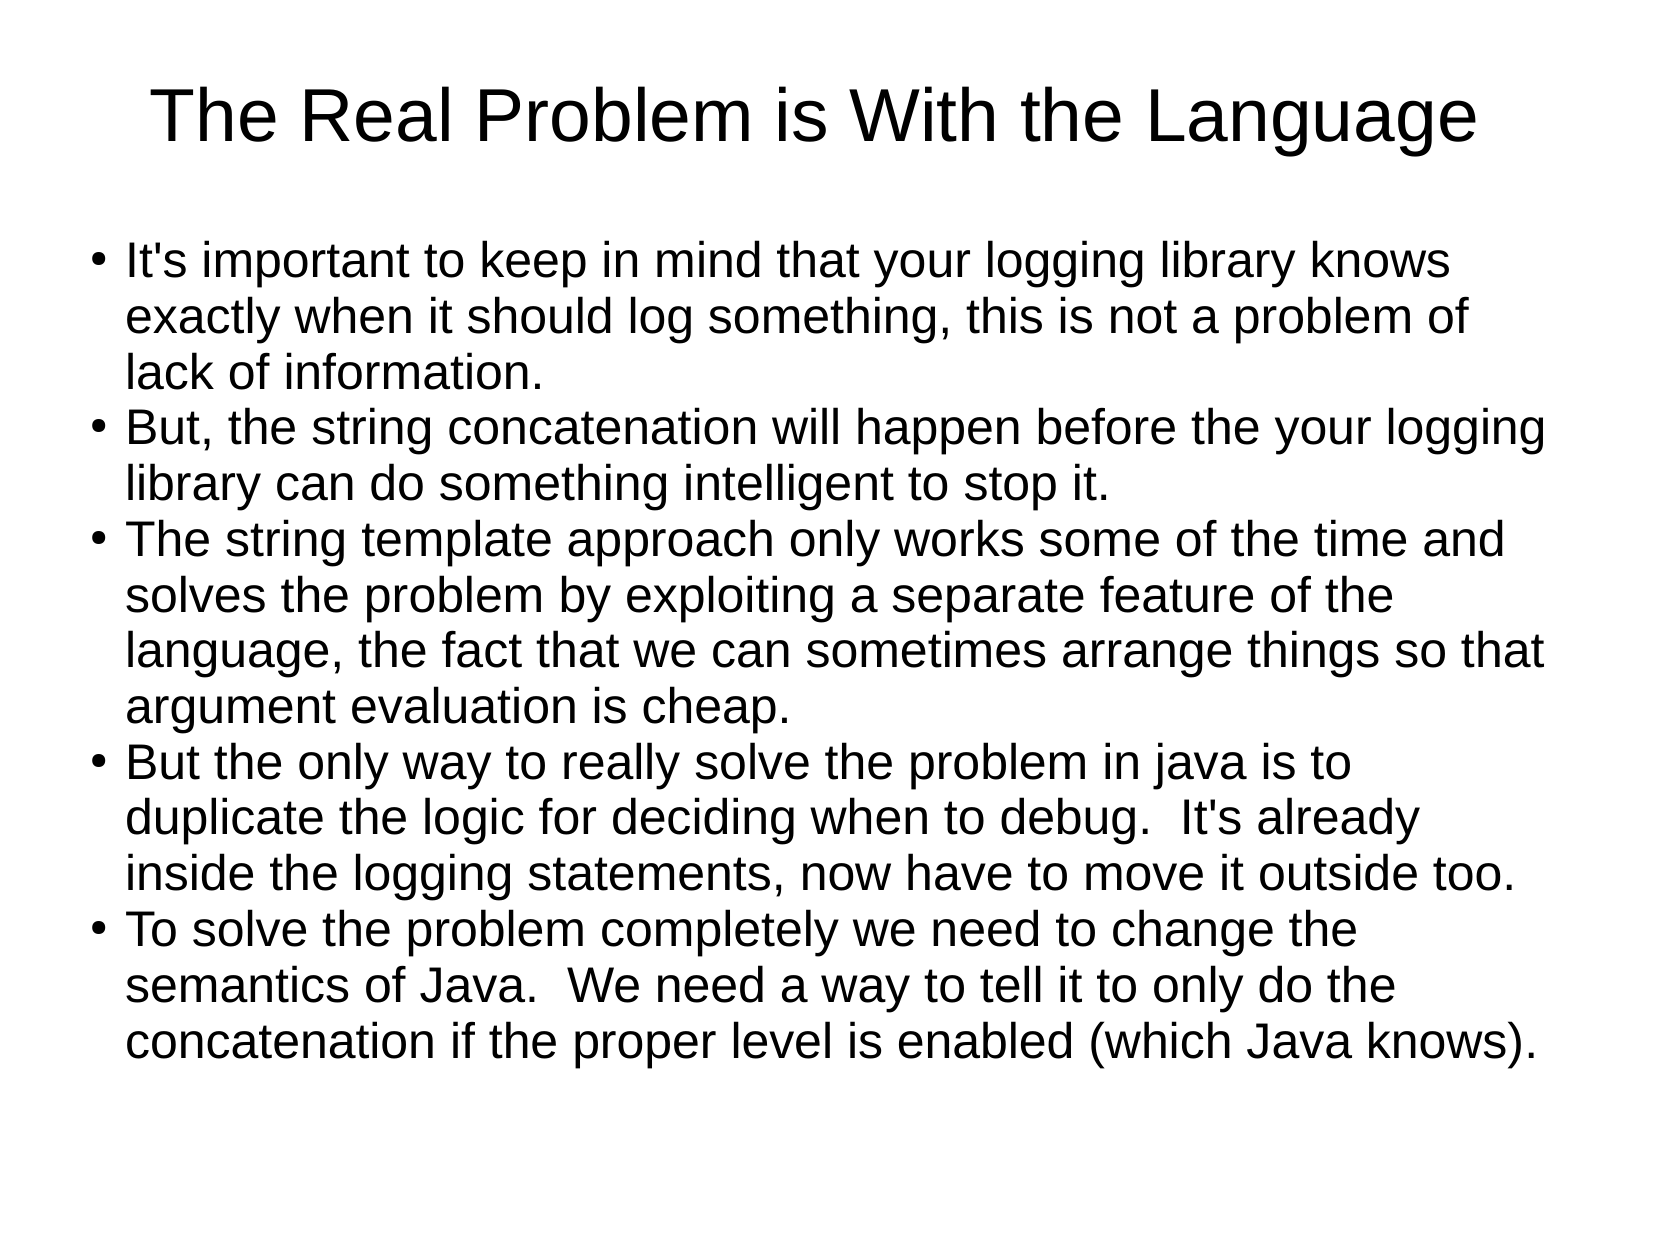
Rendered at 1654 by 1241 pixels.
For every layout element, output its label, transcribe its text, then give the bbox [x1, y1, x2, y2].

text_box The Real Problem is With the Language [135, 66, 1531, 166]
text_box It's important to keep in mind that your logging library knows exactly when it should log something, this is not a problem of lack of information. But, the string concatenation will happen before the your logging library can do something intelligent to stop it. The string template approach only works some of the time and solves the problem by exploiting a separate feature of the language, the fact that we can sometimes arrange things so that argument evaluation is cheap. But the only way to really solve the problem in java is to duplicate the logic for deciding when to debug. It's already inside the logging statements, now have to move it outside too. To solve the problem completely we need to change the semantics of Java. We need a way to tell it to only do the concatenation if the proper level is enabled (which Java knows). [75, 225, 1576, 1141]
